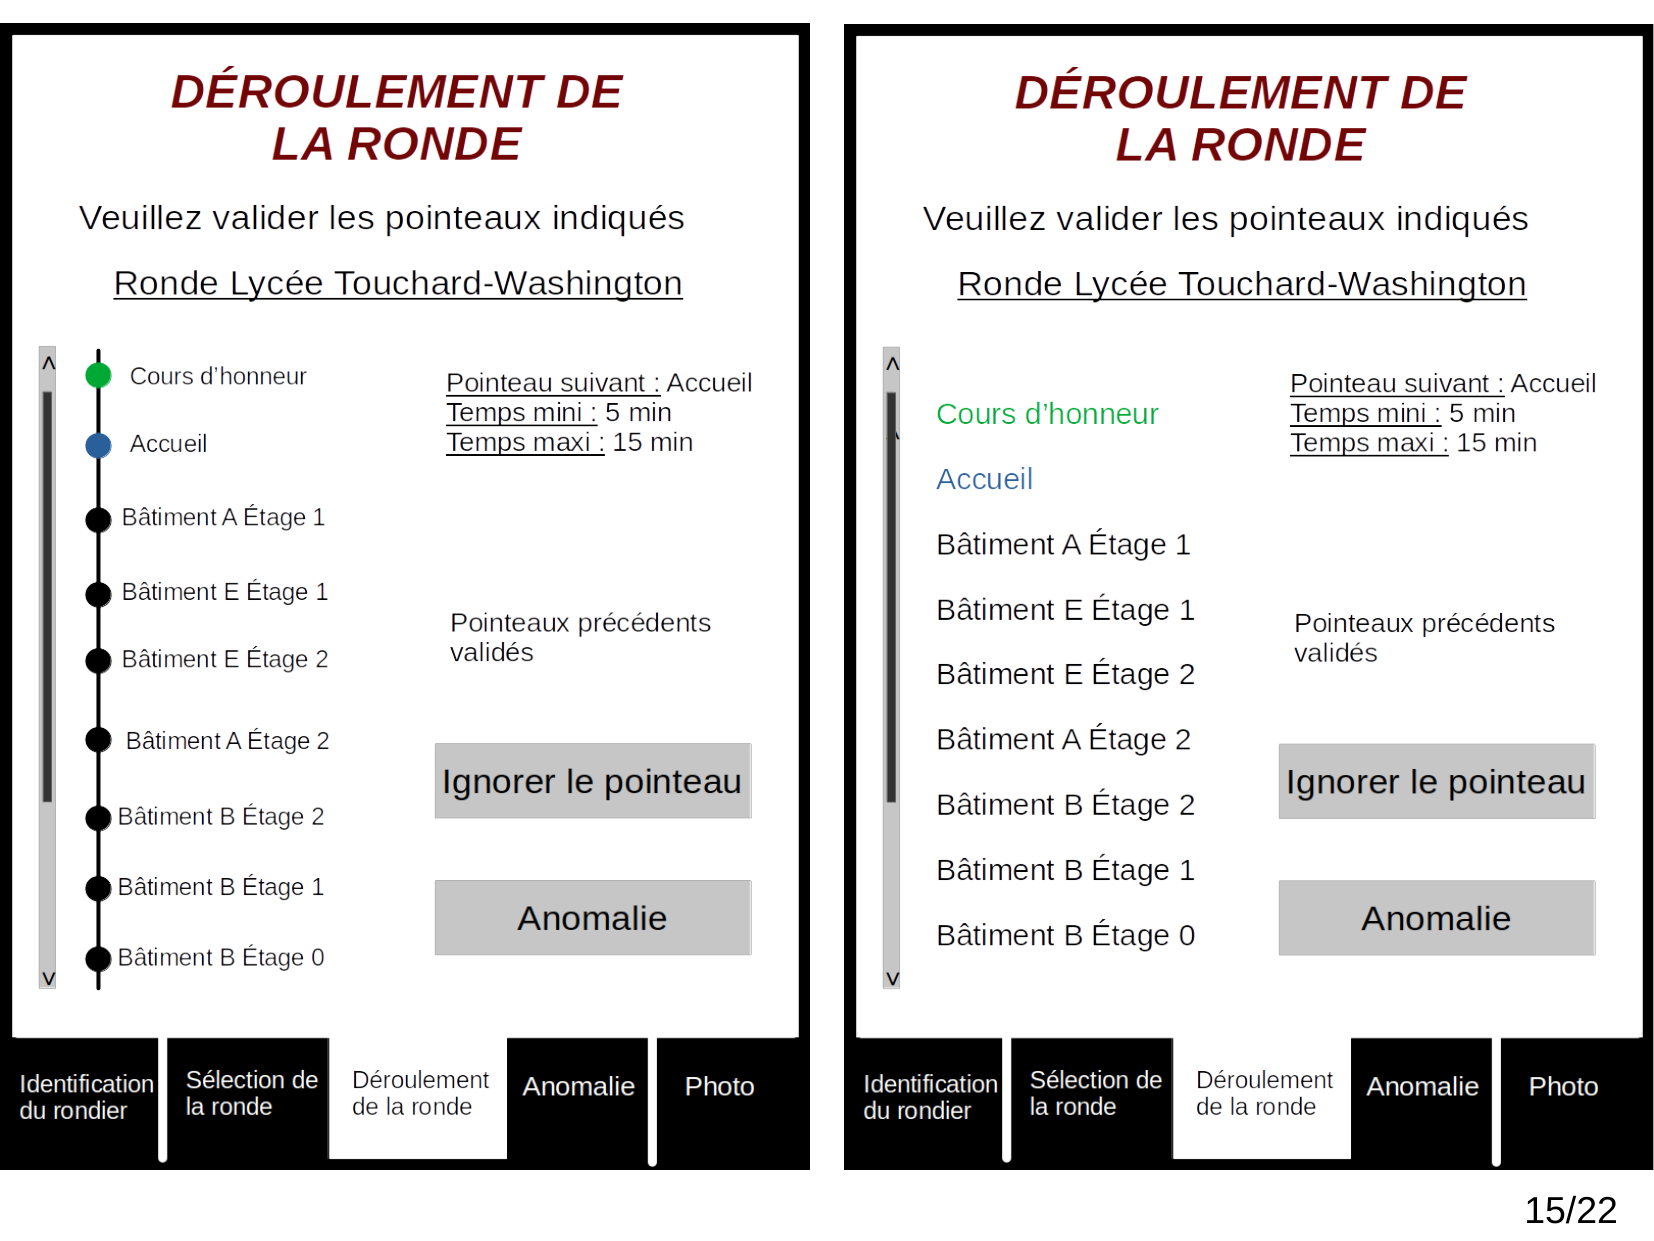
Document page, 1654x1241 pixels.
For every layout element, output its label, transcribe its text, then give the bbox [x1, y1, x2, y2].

picture [0, 23, 810, 1170]
text_box <numéro>/22 [1520, 1182, 1654, 1241]
picture [844, 24, 1654, 1170]
